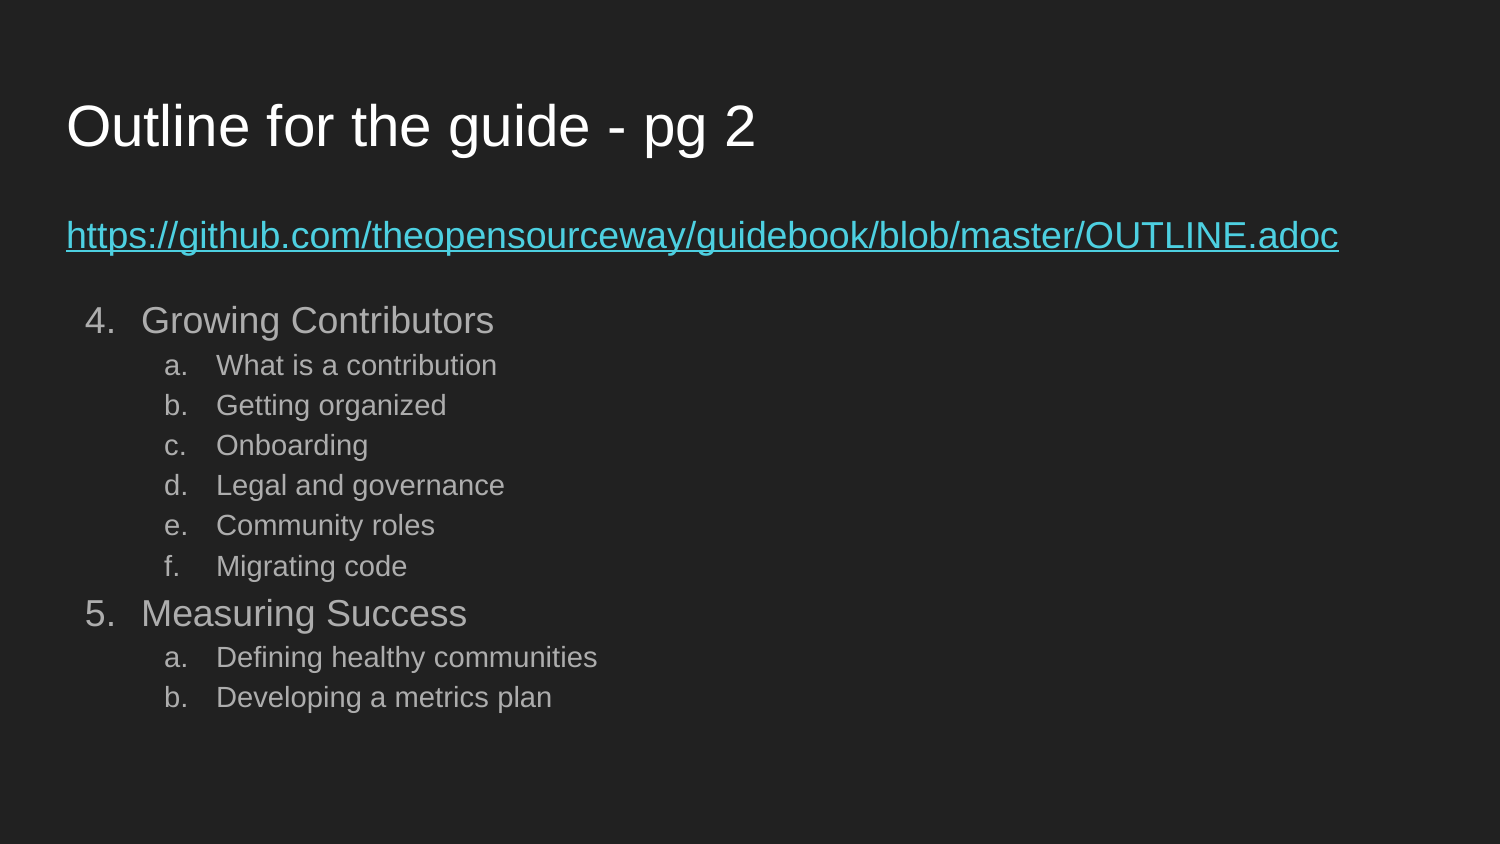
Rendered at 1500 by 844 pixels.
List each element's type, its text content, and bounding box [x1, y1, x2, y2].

title Outline for the guide - pg 2 [51, 72, 1449, 167]
list https://github.com/theopensourceway/guidebook/blob/master/OUTLINE.adoc Growing Contributors What is a contribution Getting organized Onboarding Legal and governance Community roles Migrating code Measuring Success Defining healthy communities Developing a metrics plan [51, 189, 1449, 750]
